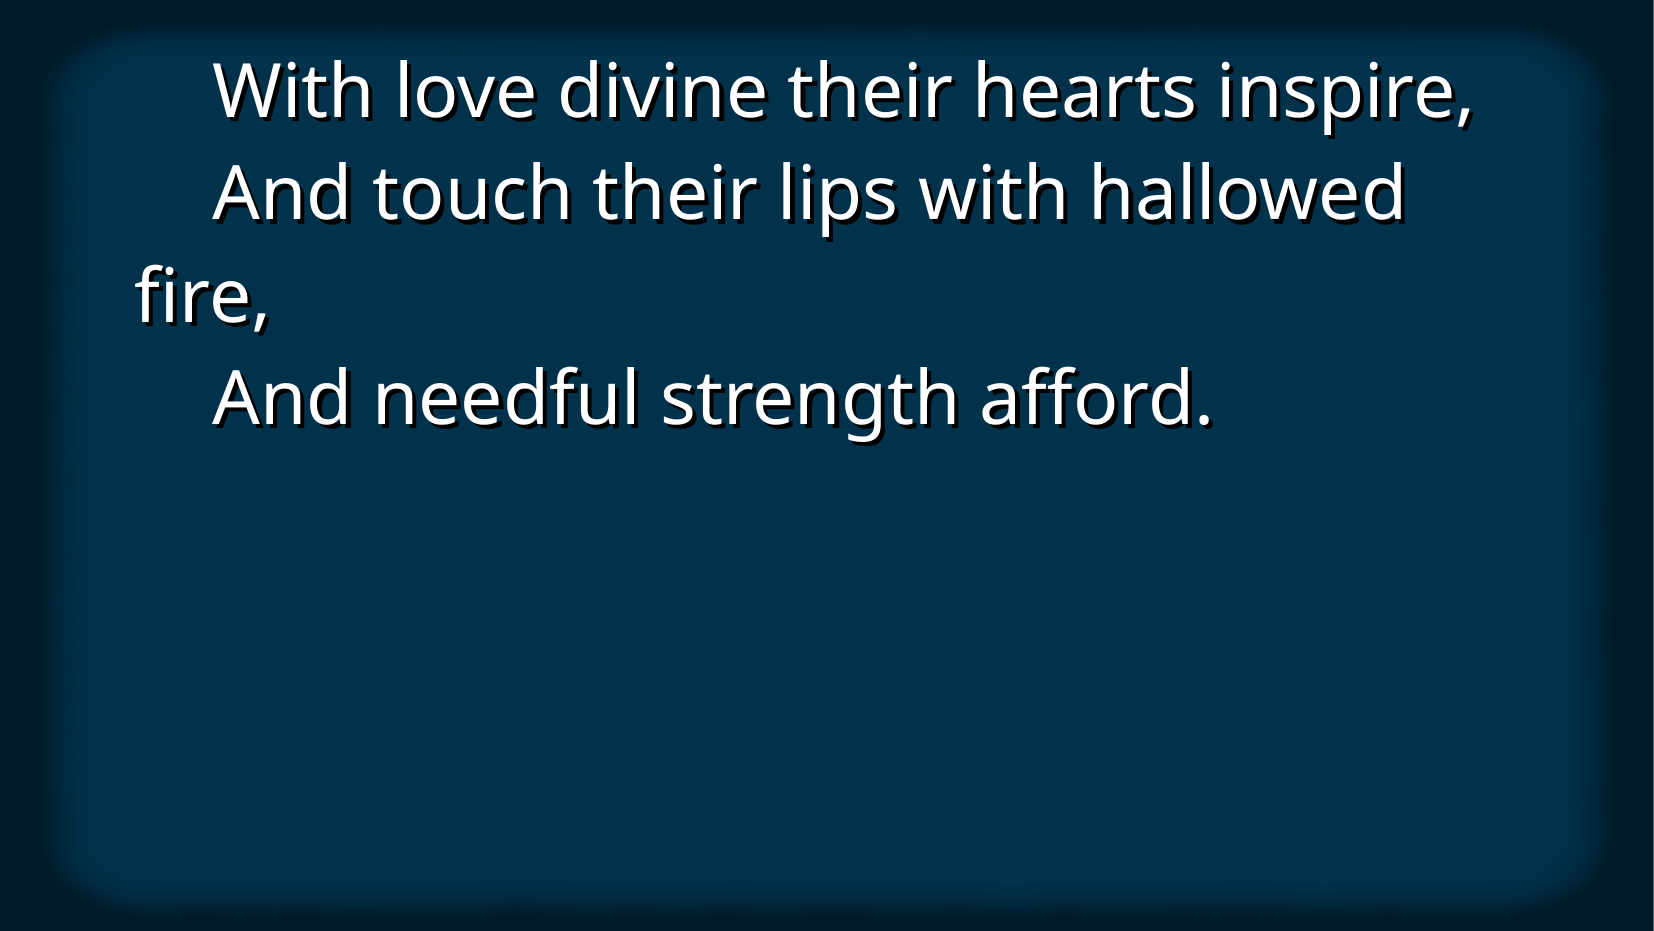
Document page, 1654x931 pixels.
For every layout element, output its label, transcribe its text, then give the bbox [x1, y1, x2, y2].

text_box With love divine their hearts inspire, And touch their lips with hallowed fire, And needful strength afford. [120, 30, 1531, 345]
picture [0, 0, 1654, 931]
